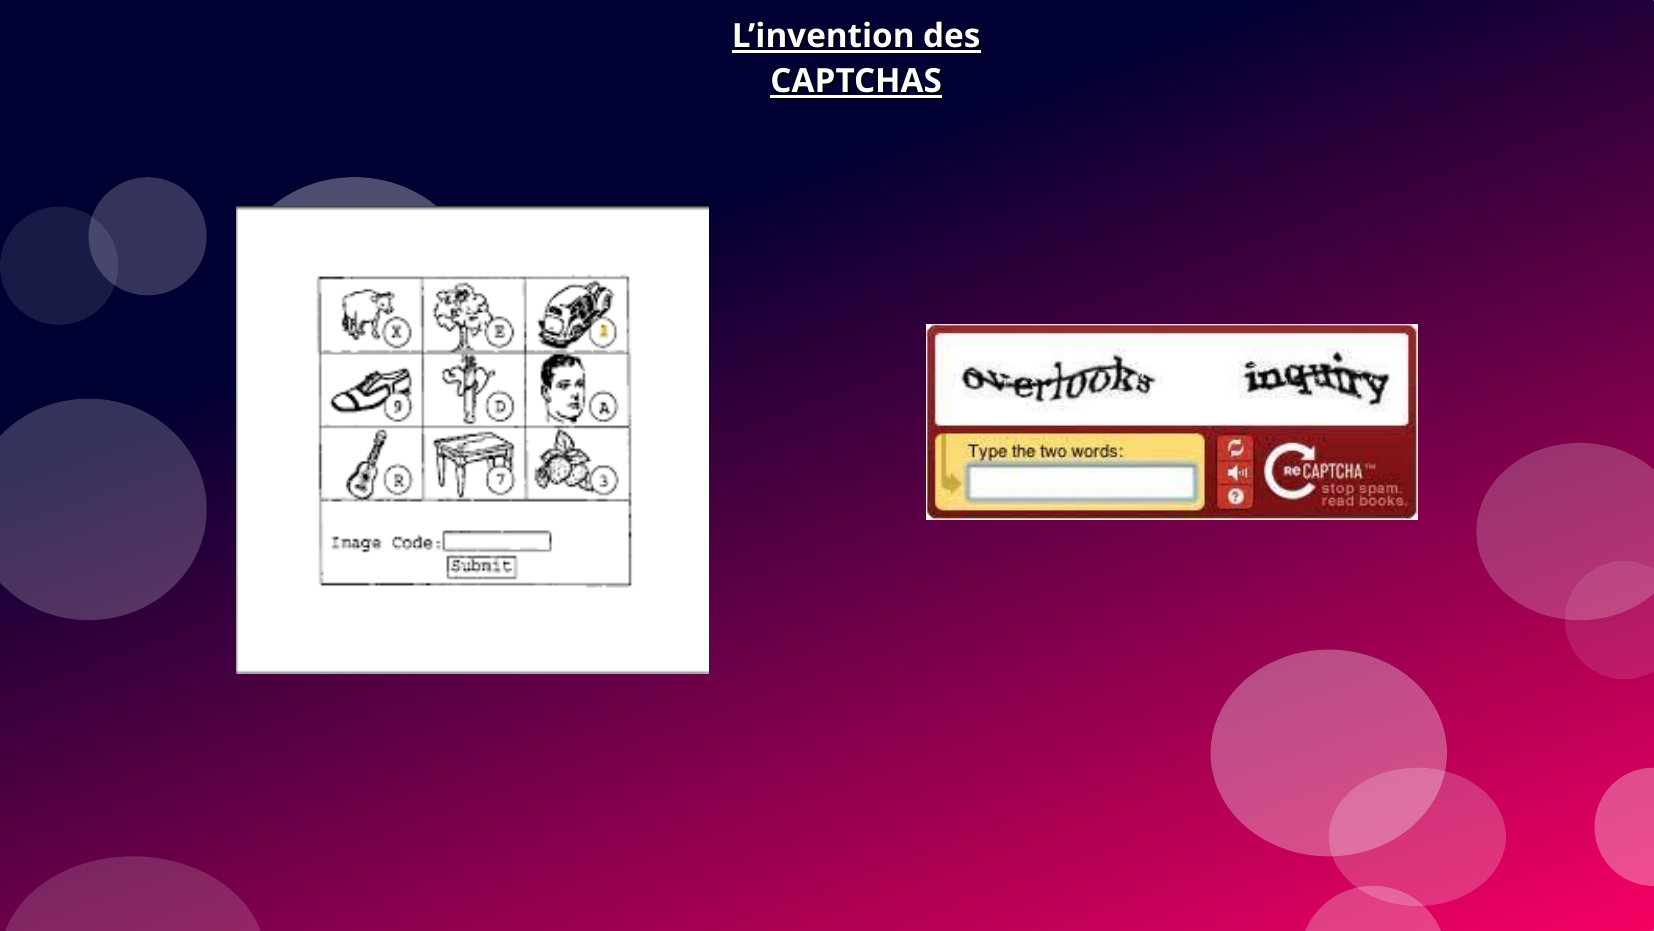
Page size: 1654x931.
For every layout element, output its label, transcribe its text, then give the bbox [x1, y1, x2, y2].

picture [926, 324, 1418, 521]
picture [236, 206, 709, 674]
title L’invention des CAPTCHAS [649, 30, 1063, 238]
